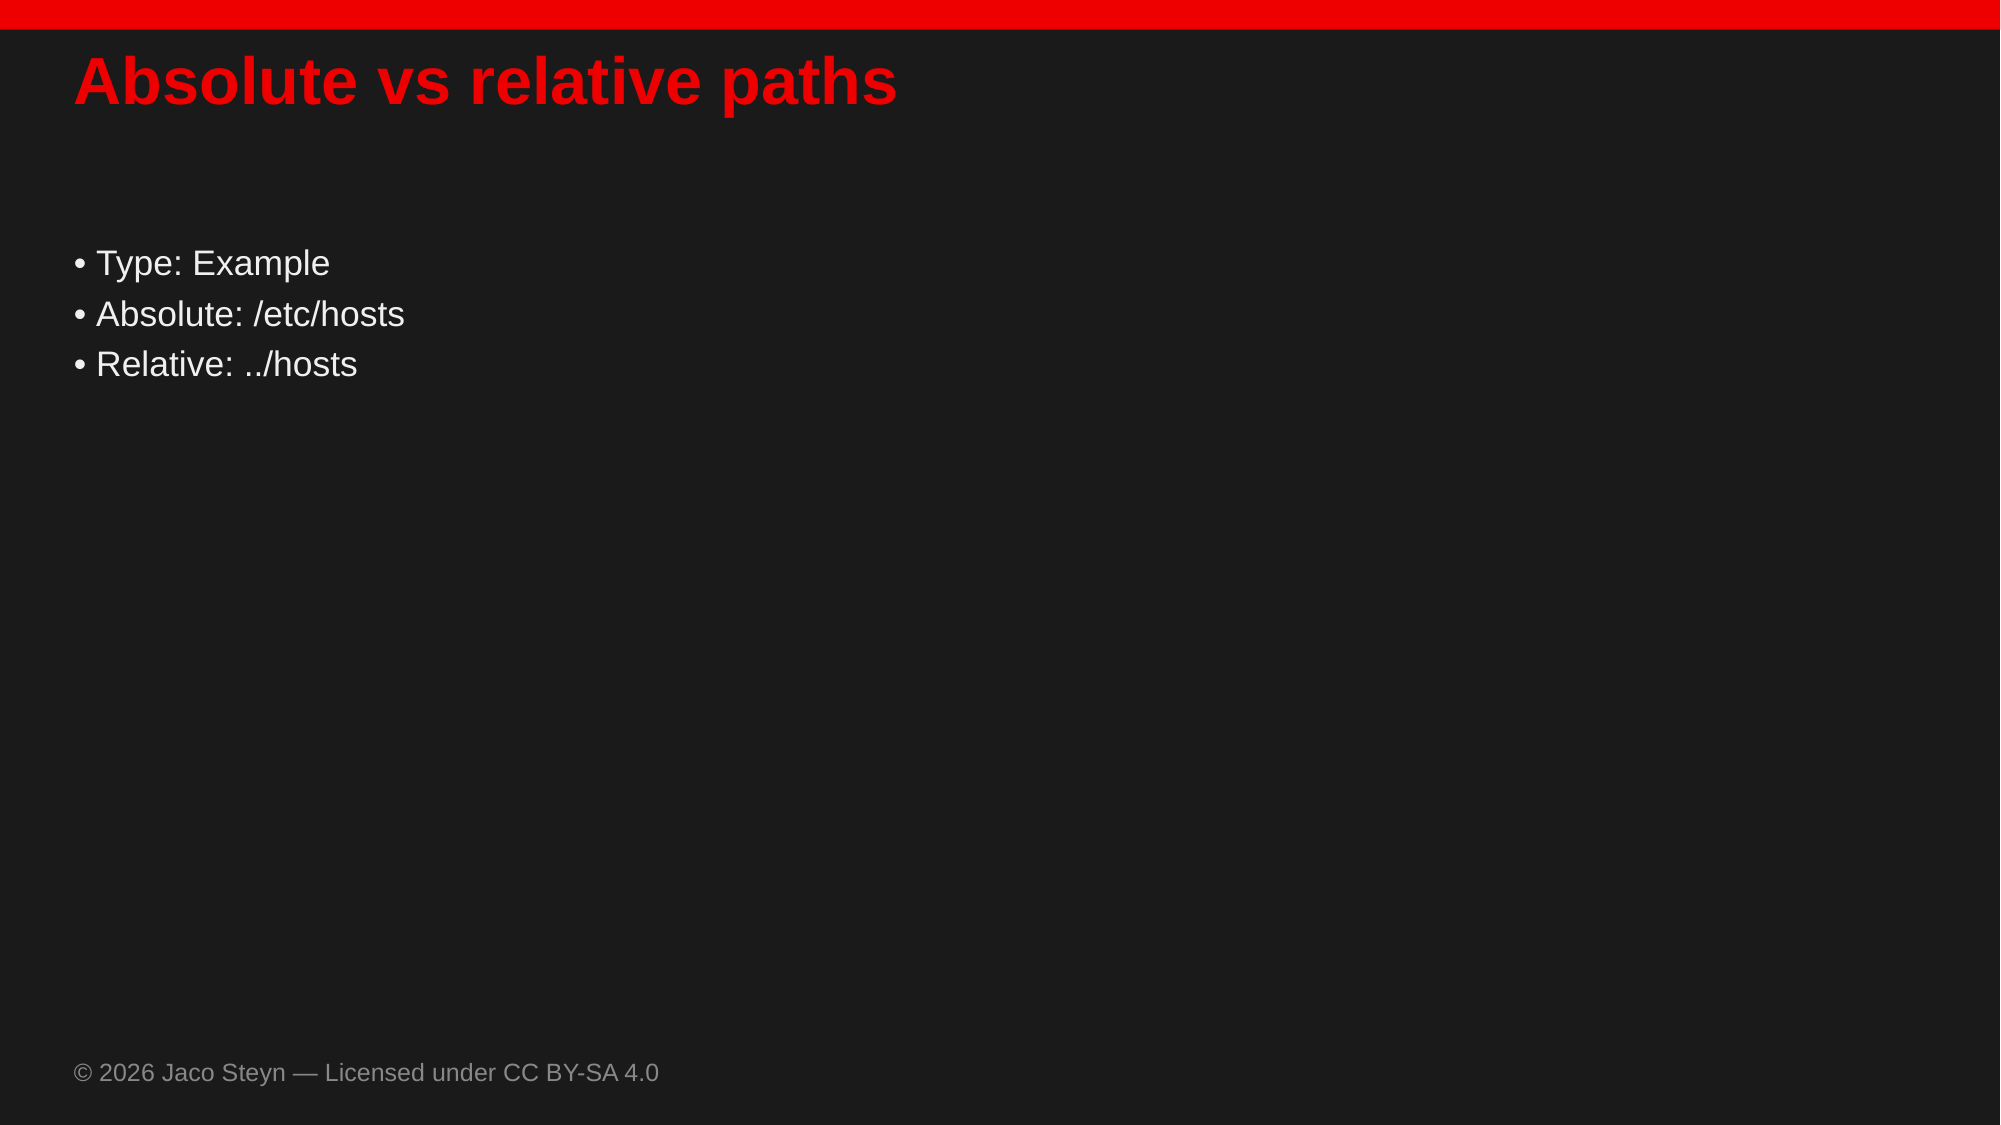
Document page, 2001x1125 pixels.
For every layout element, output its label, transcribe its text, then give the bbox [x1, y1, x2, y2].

text_box Absolute vs relative paths [59, 36, 1942, 208]
text_box [0, 0, 2001, 30]
text_box • Type: Example • Absolute: /etc/hosts • Relative: ../hosts [59, 236, 1942, 1037]
text_box © 2026 Jaco Steyn — Licensed under CC BY-SA 4.0 [59, 1051, 1942, 1093]
